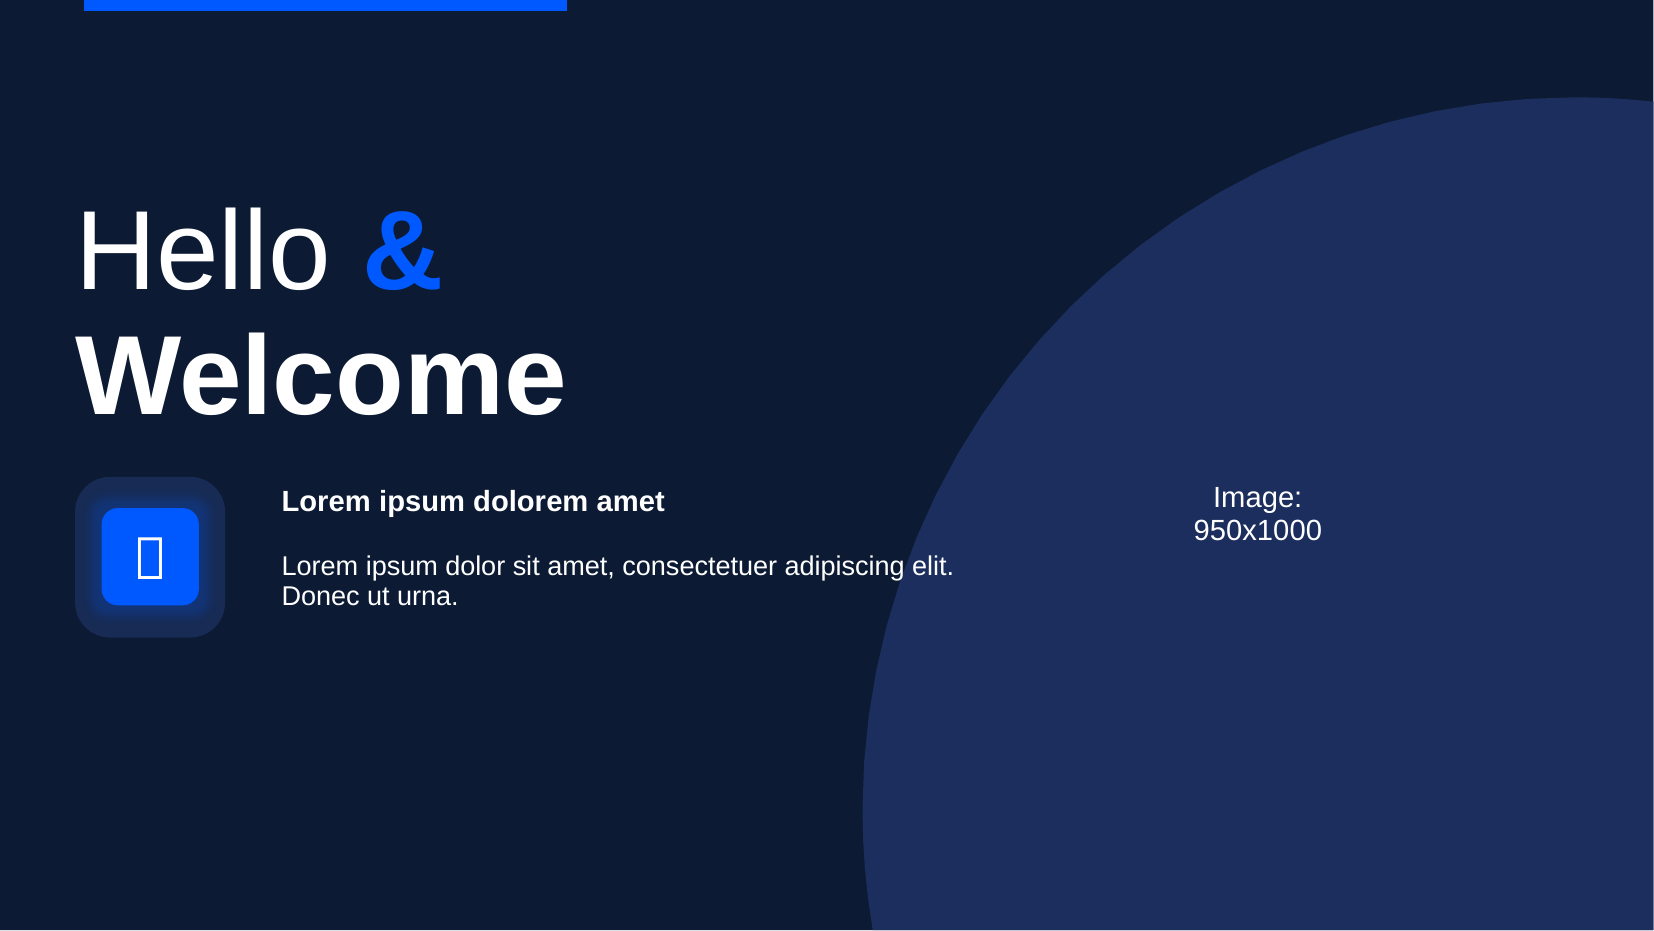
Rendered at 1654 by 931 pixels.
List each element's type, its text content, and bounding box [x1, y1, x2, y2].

text_box  [101, 508, 199, 606]
text_box Lorem ipsum dolorem amet Lorem ipsum dolor sit amet, consectetuer adipiscing elit. Donec ut urna. [246, 485, 976, 713]
text_box [75, 476, 226, 638]
title Hello & Welcome [75, 187, 826, 451]
text_box Image: 950x1000 [862, 97, 1654, 931]
